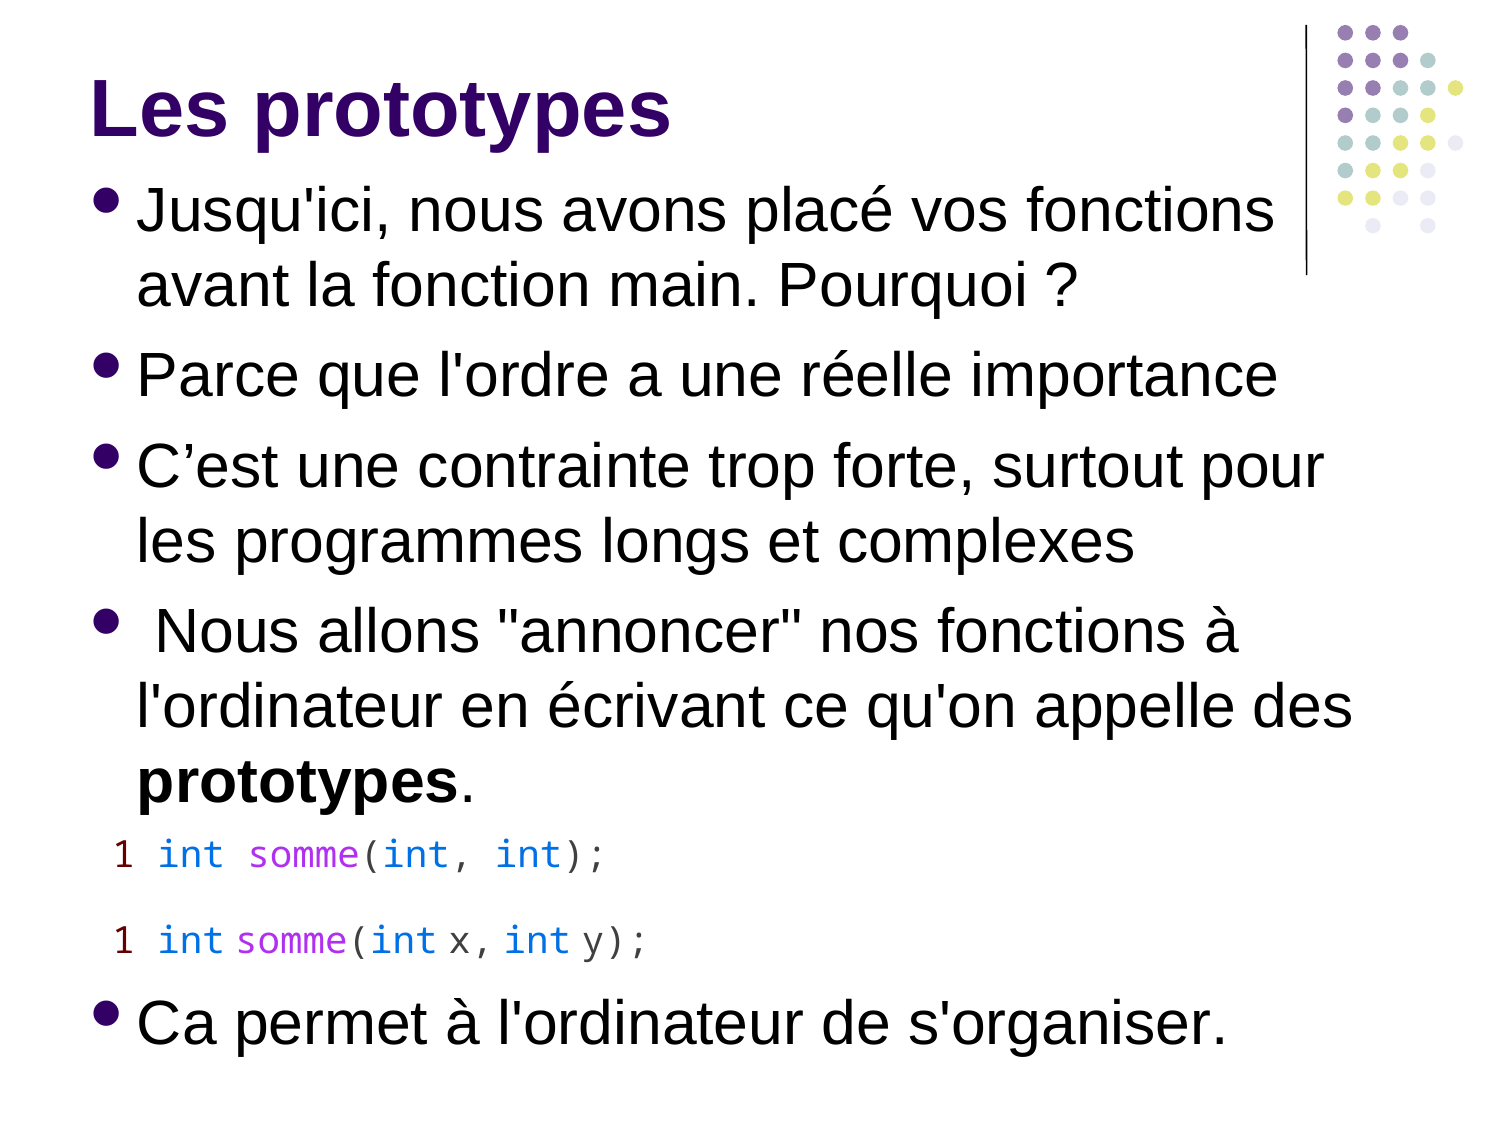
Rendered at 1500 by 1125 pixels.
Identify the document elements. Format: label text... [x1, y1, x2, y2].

list Jusqu'ici, nous avons placé vos fonctions avant la fonction main. Pourquoi ? Parce que l'ordre a une réelle importance C’est une contrainte trop forte, surtout pour les programmes longs et complexes Nous allons "annoncer" nos fonctions à l'ordinateur en écrivant ce qu'on appelle des prototypes. 1 int somme(int, int); 1 int somme(int x, int y); Ca permet à l'ordinateur de s'organiser. [75, 160, 1426, 1083]
title Les prototypes [74, 19, 1313, 161]
